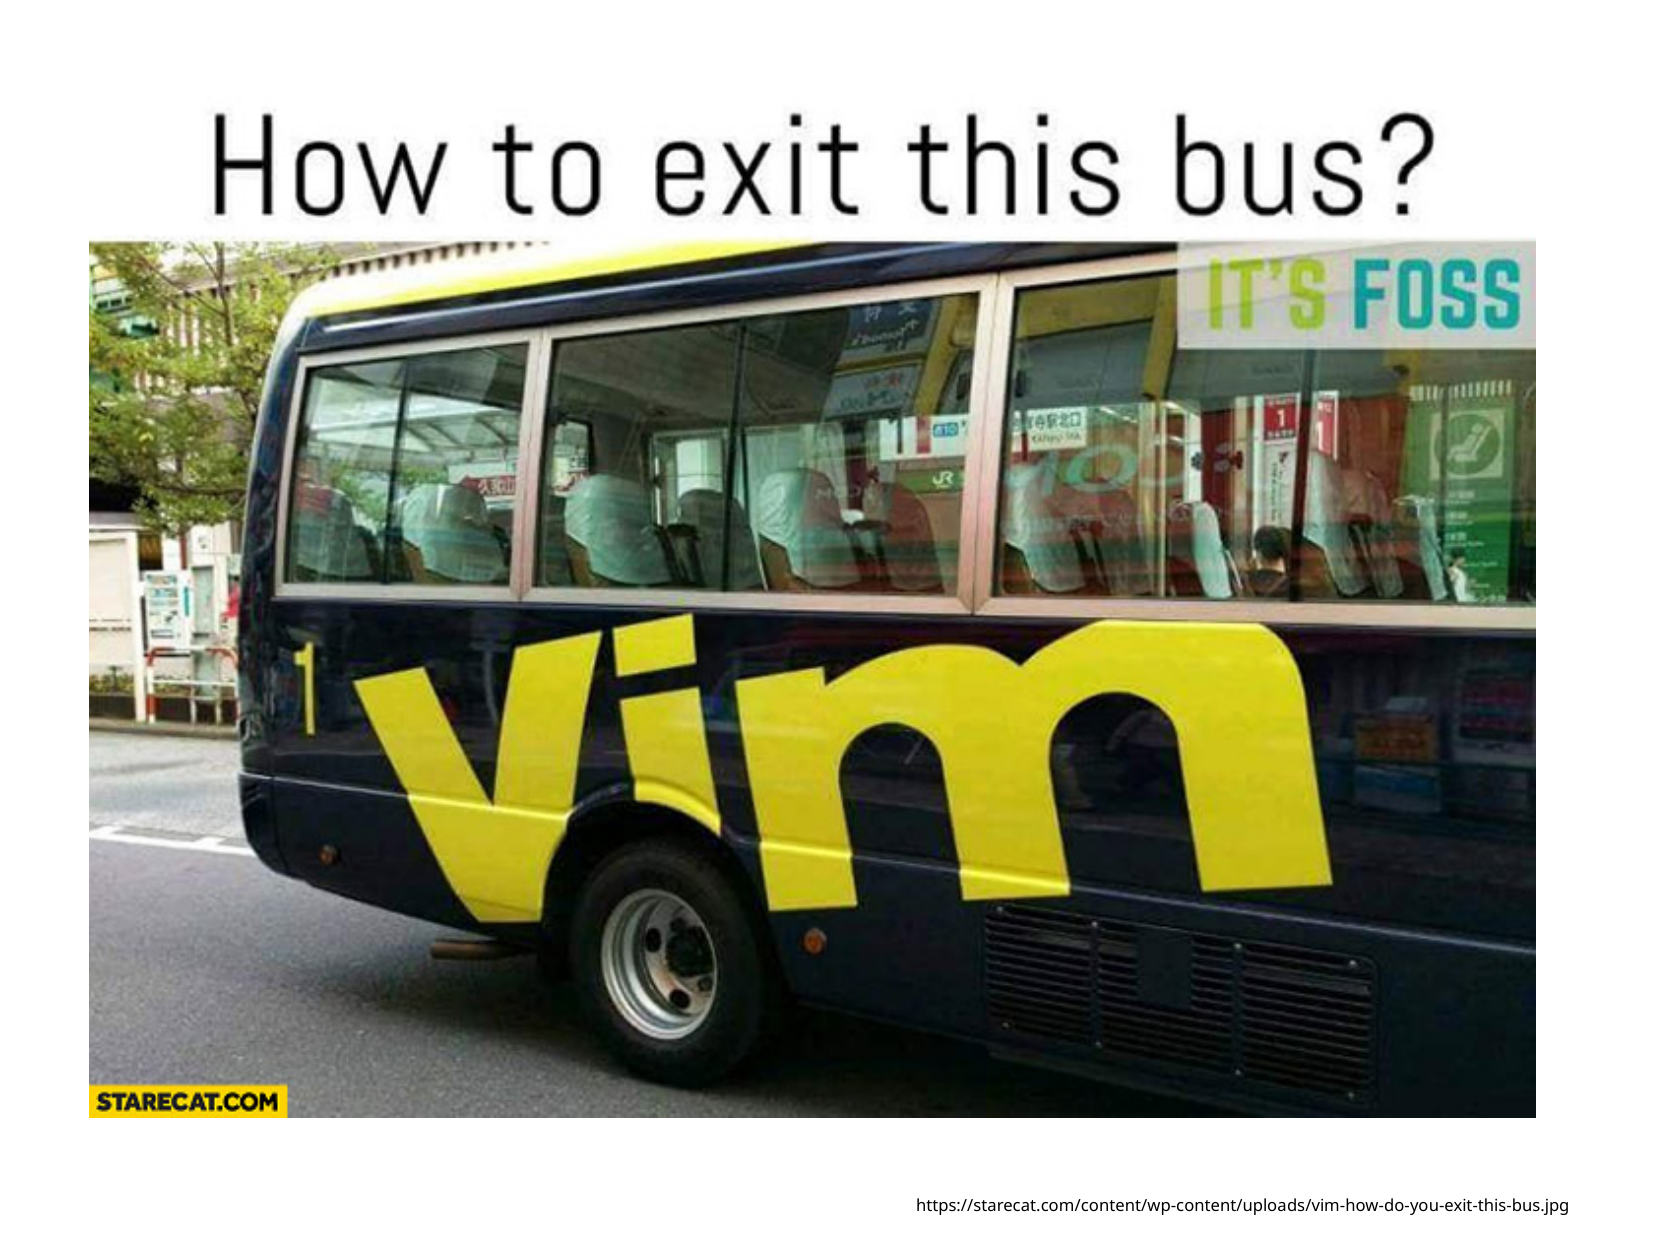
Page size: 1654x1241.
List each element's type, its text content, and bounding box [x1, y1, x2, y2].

picture [89, 94, 1536, 1118]
subtitle https://starecat.com/content/wp-content/uploads/vim-how-do-you-exit-this-bus.jpg [82, 1181, 1571, 1229]
